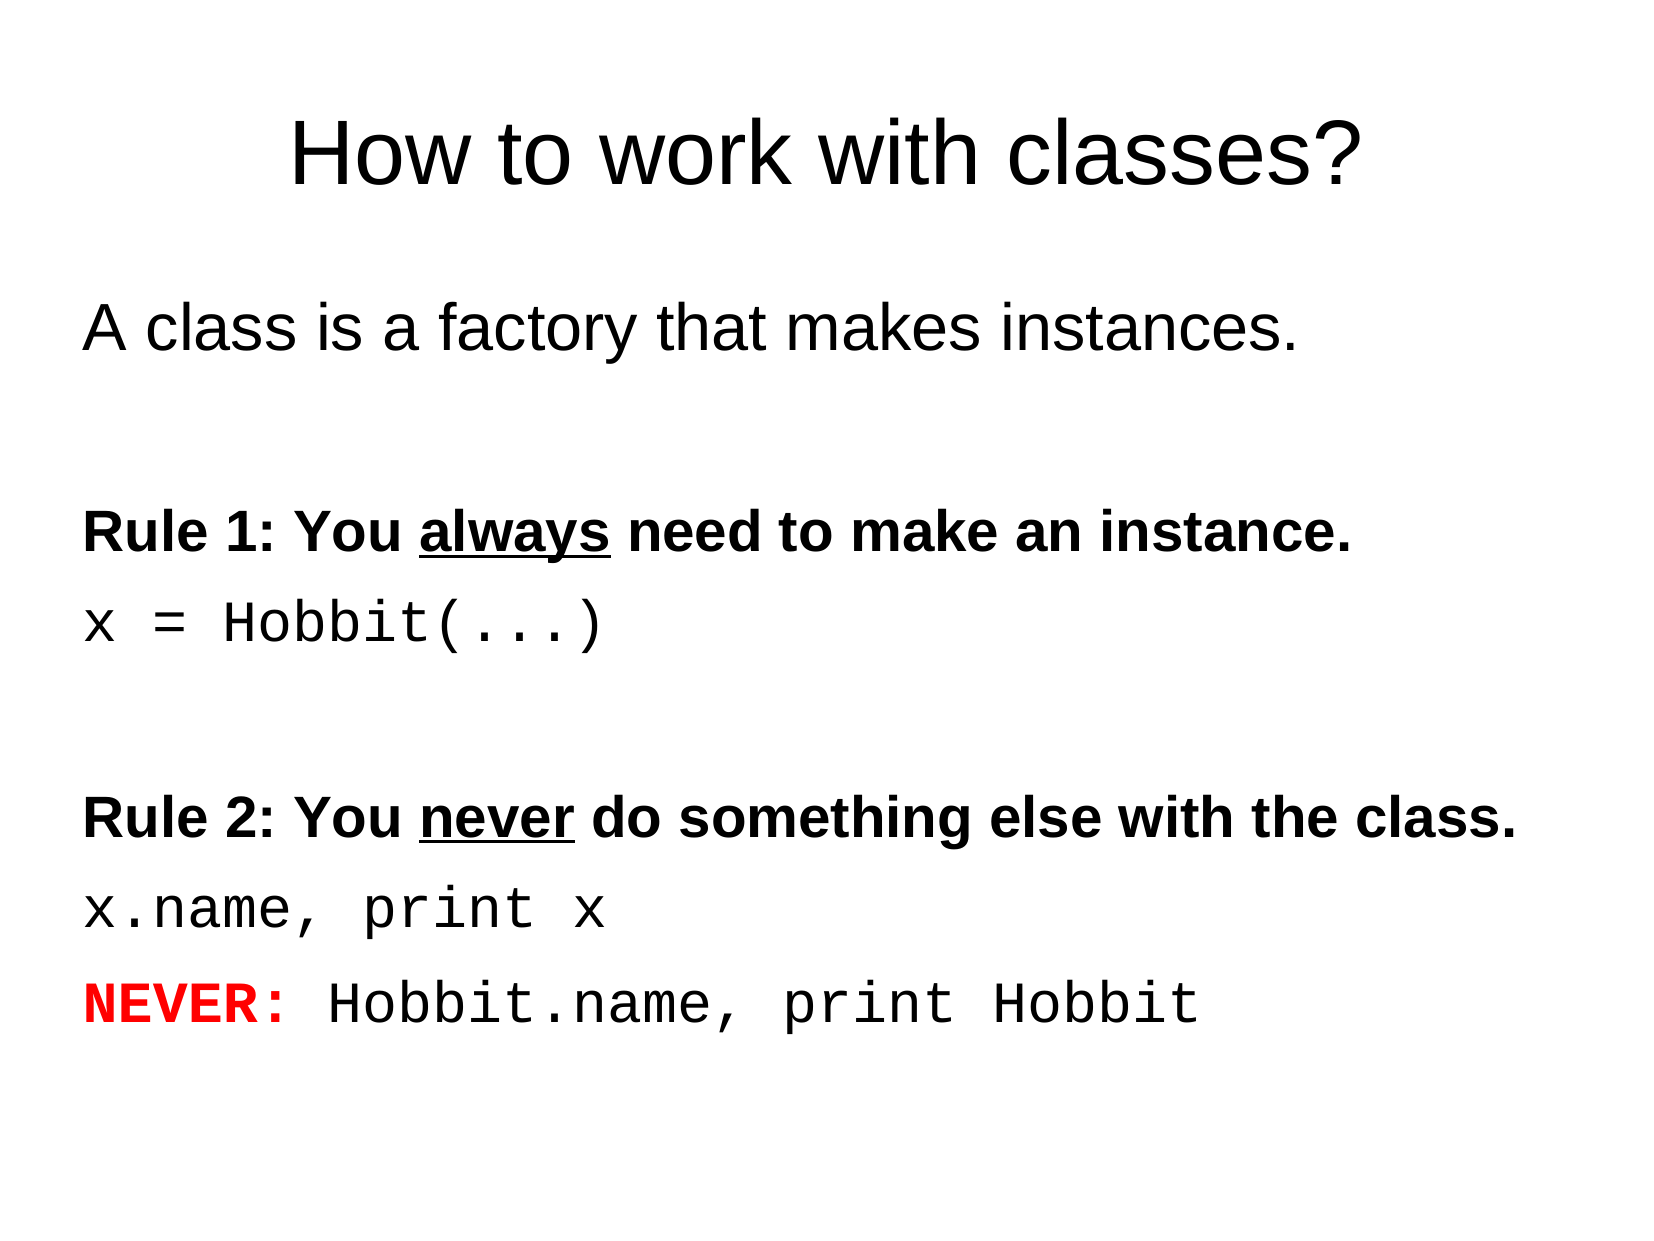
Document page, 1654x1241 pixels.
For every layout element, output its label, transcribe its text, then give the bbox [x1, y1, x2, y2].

title How to work with classes? [82, 56, 1571, 250]
list A class is a factory that makes instances. Rule 1: You always need to make an instance. x = Hobbit(...) Rule 2: You never do something else with the class. x.name, print x NEVER: Hobbit.name, print Hobbit [82, 290, 1571, 1094]
